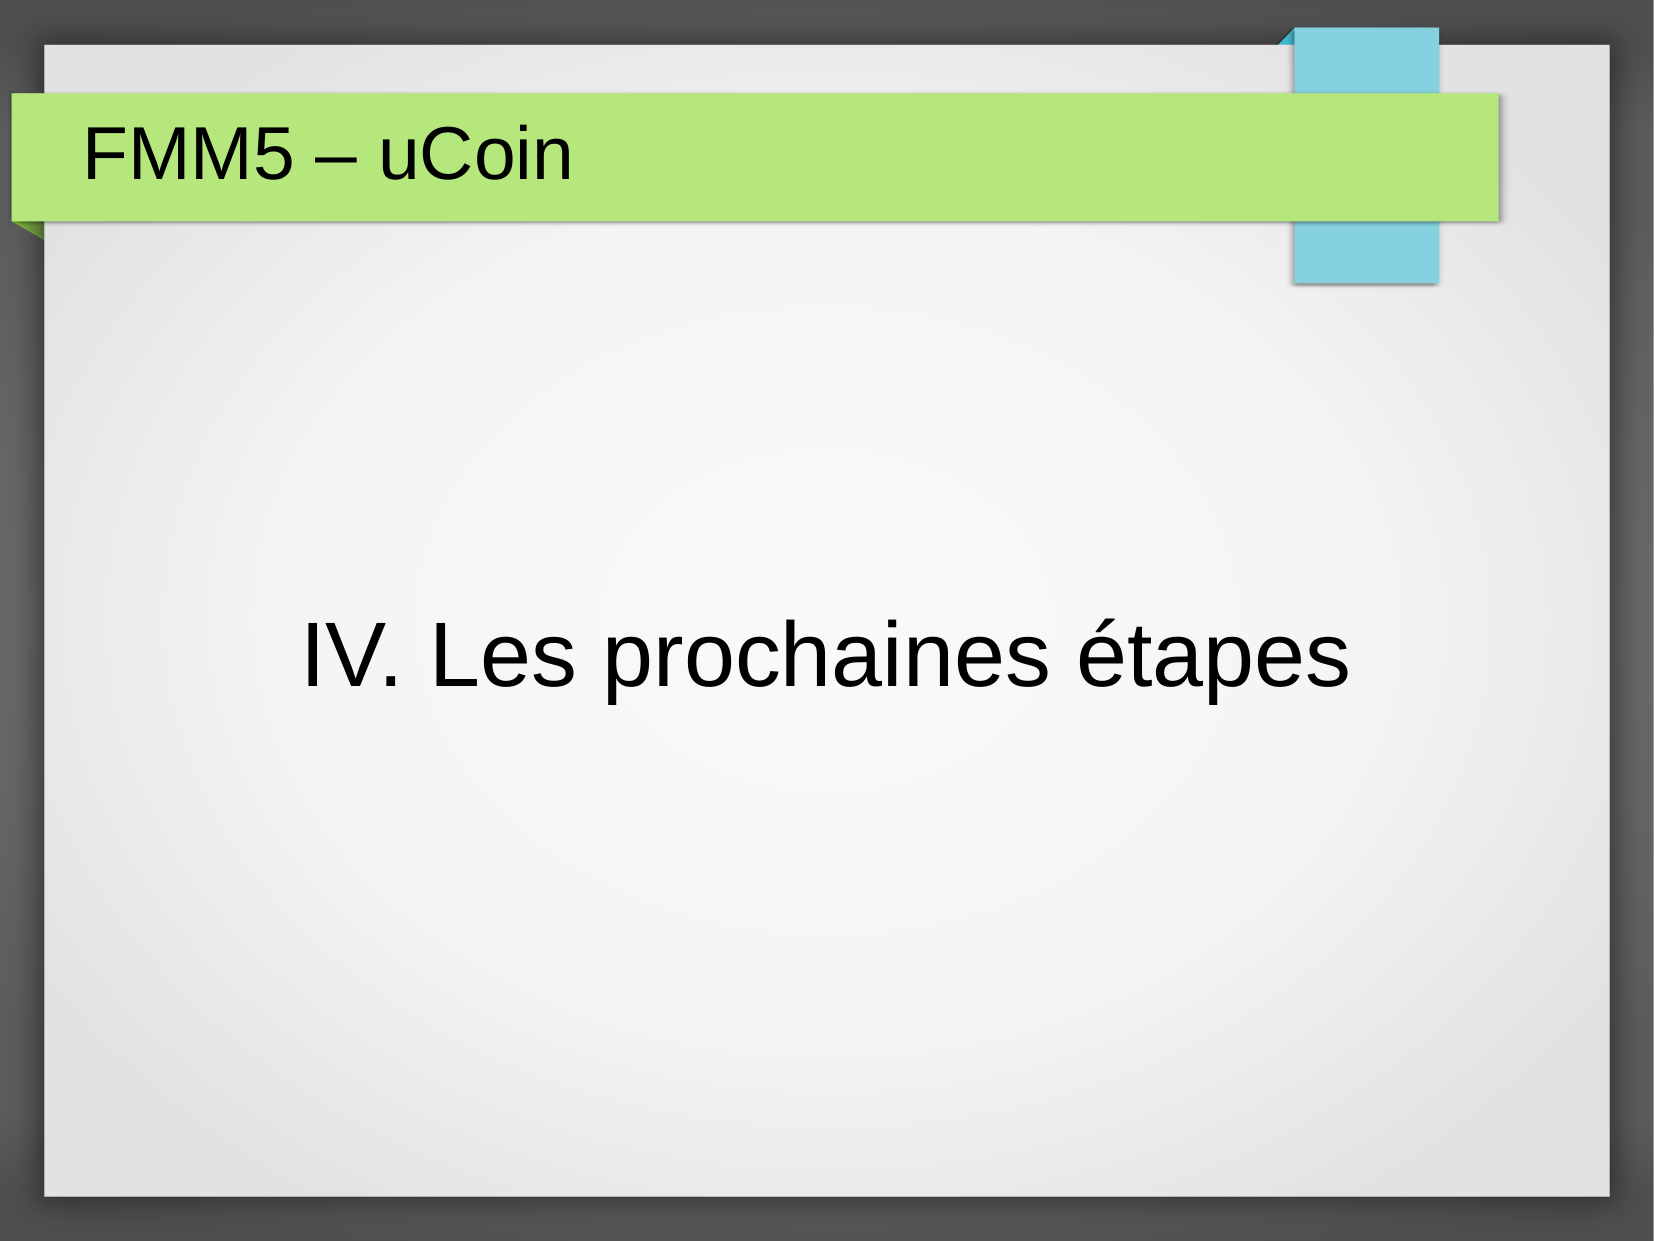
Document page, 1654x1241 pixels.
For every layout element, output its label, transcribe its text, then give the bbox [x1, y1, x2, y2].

picture [0, 0, 1654, 1241]
title FMM5 – uCoin [82, 94, 1264, 213]
list IV. Les prochaines étapes [82, 295, 1571, 1015]
